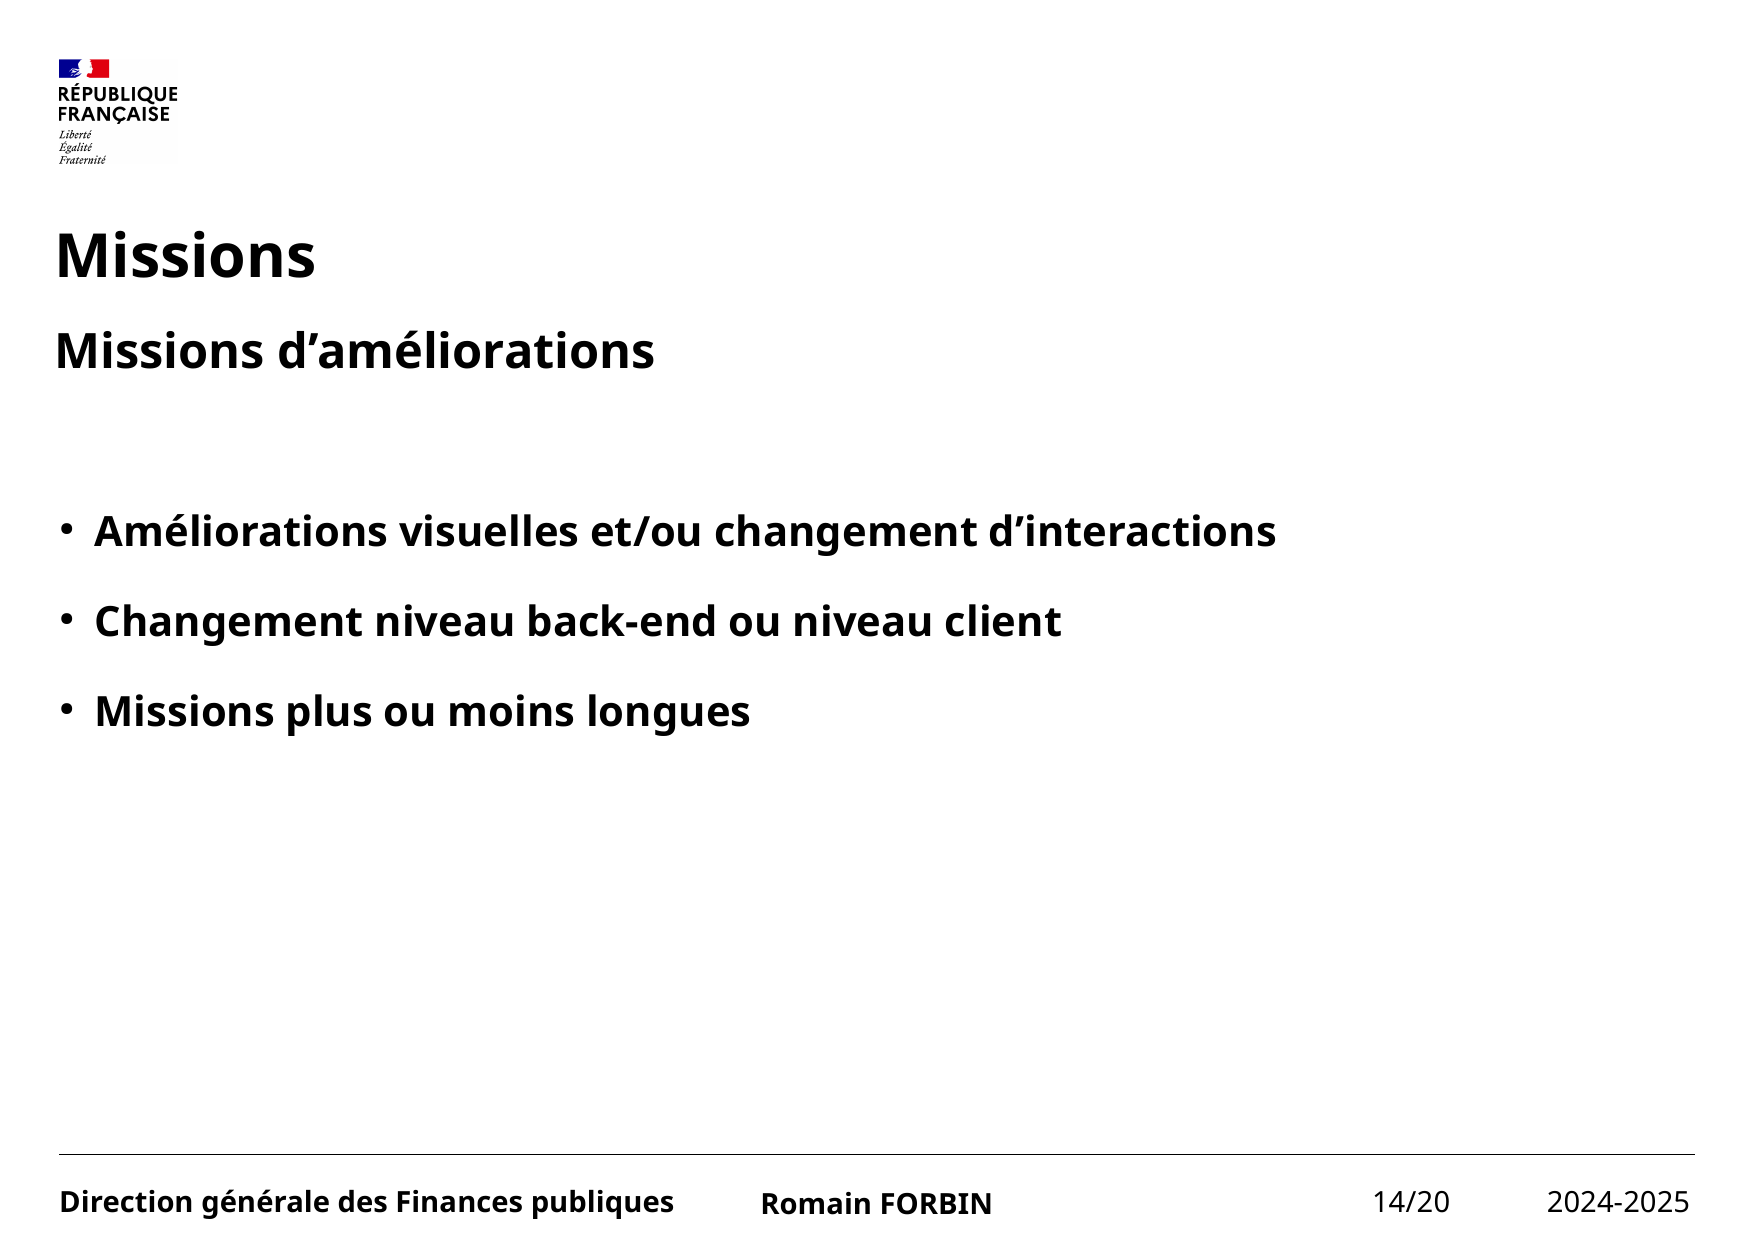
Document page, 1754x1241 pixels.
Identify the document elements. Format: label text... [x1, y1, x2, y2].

list Améliorations visuelles et/ou changement d’interactions Changement niveau back-end ou niveau client Missions plus ou moins longues [59, 501, 1638, 1152]
list Missions Missions d’améliorations [54, 212, 1447, 384]
picture [59, 59, 178, 164]
